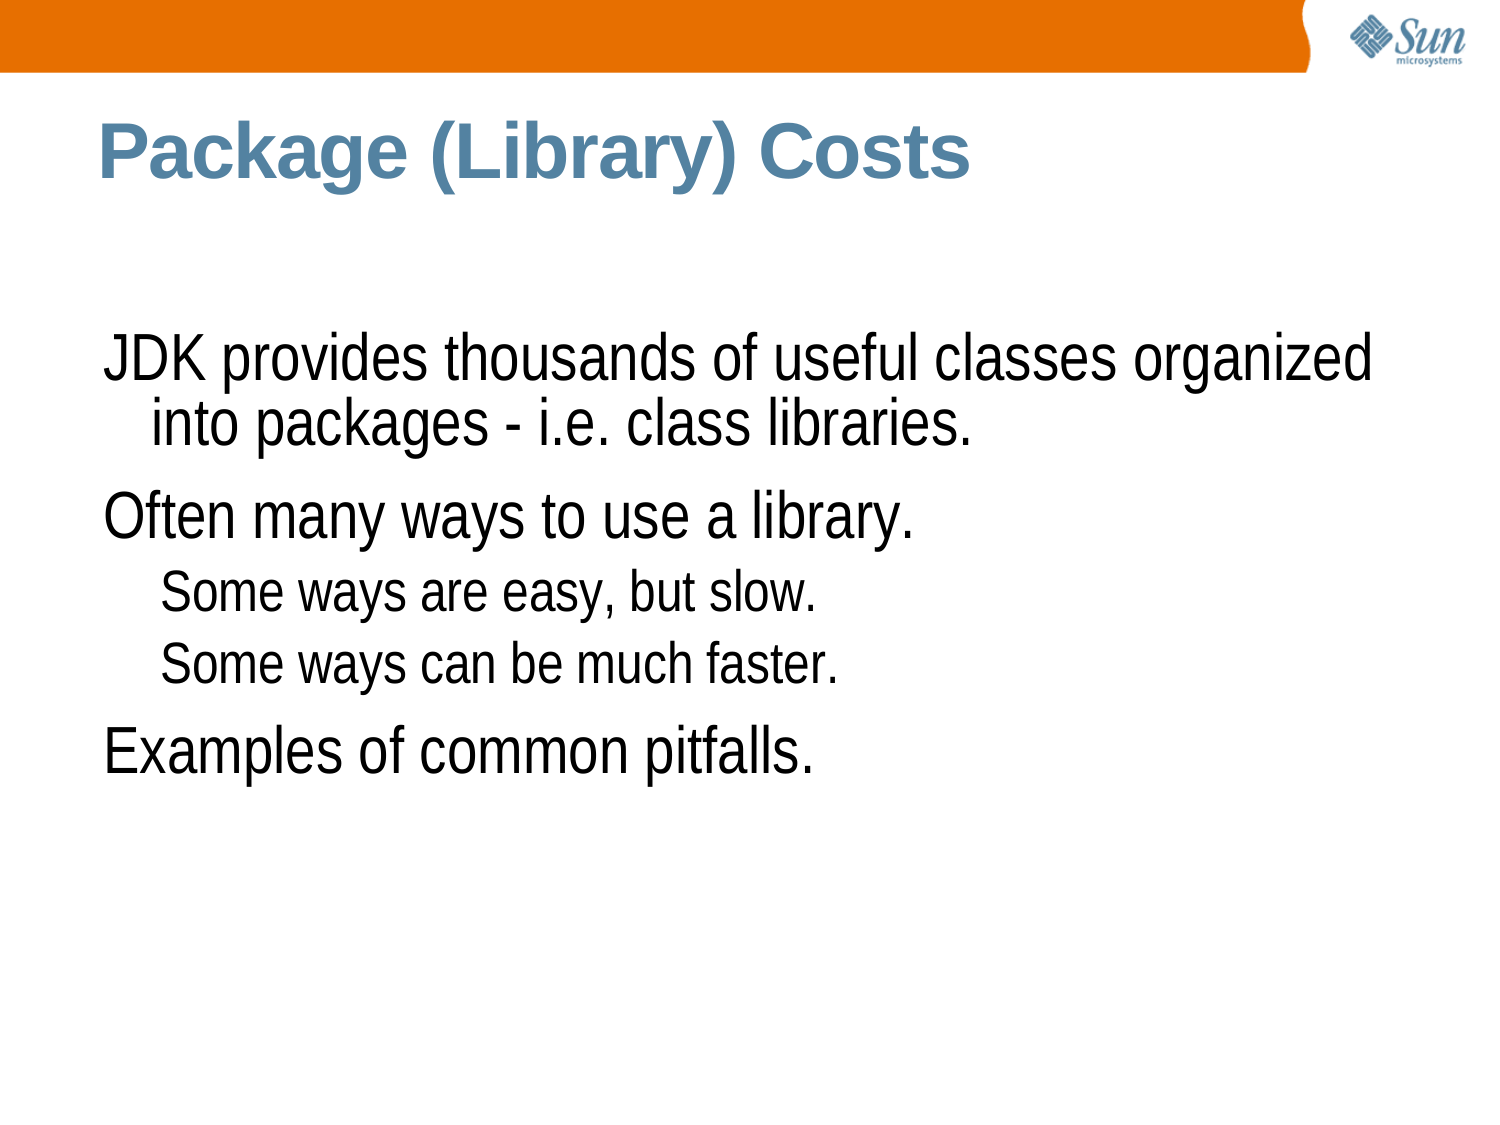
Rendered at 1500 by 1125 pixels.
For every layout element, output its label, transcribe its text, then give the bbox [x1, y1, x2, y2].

list JDK provides thousands of useful classes organized into packages - i.e. class libraries. Often many ways to use a library. Some ways are easy, but slow. Some ways can be much faster. Examples of common pitfalls. [83, 328, 1455, 1038]
picture [0, 0, 1500, 75]
title Package (Library) Costs [97, 115, 1460, 222]
